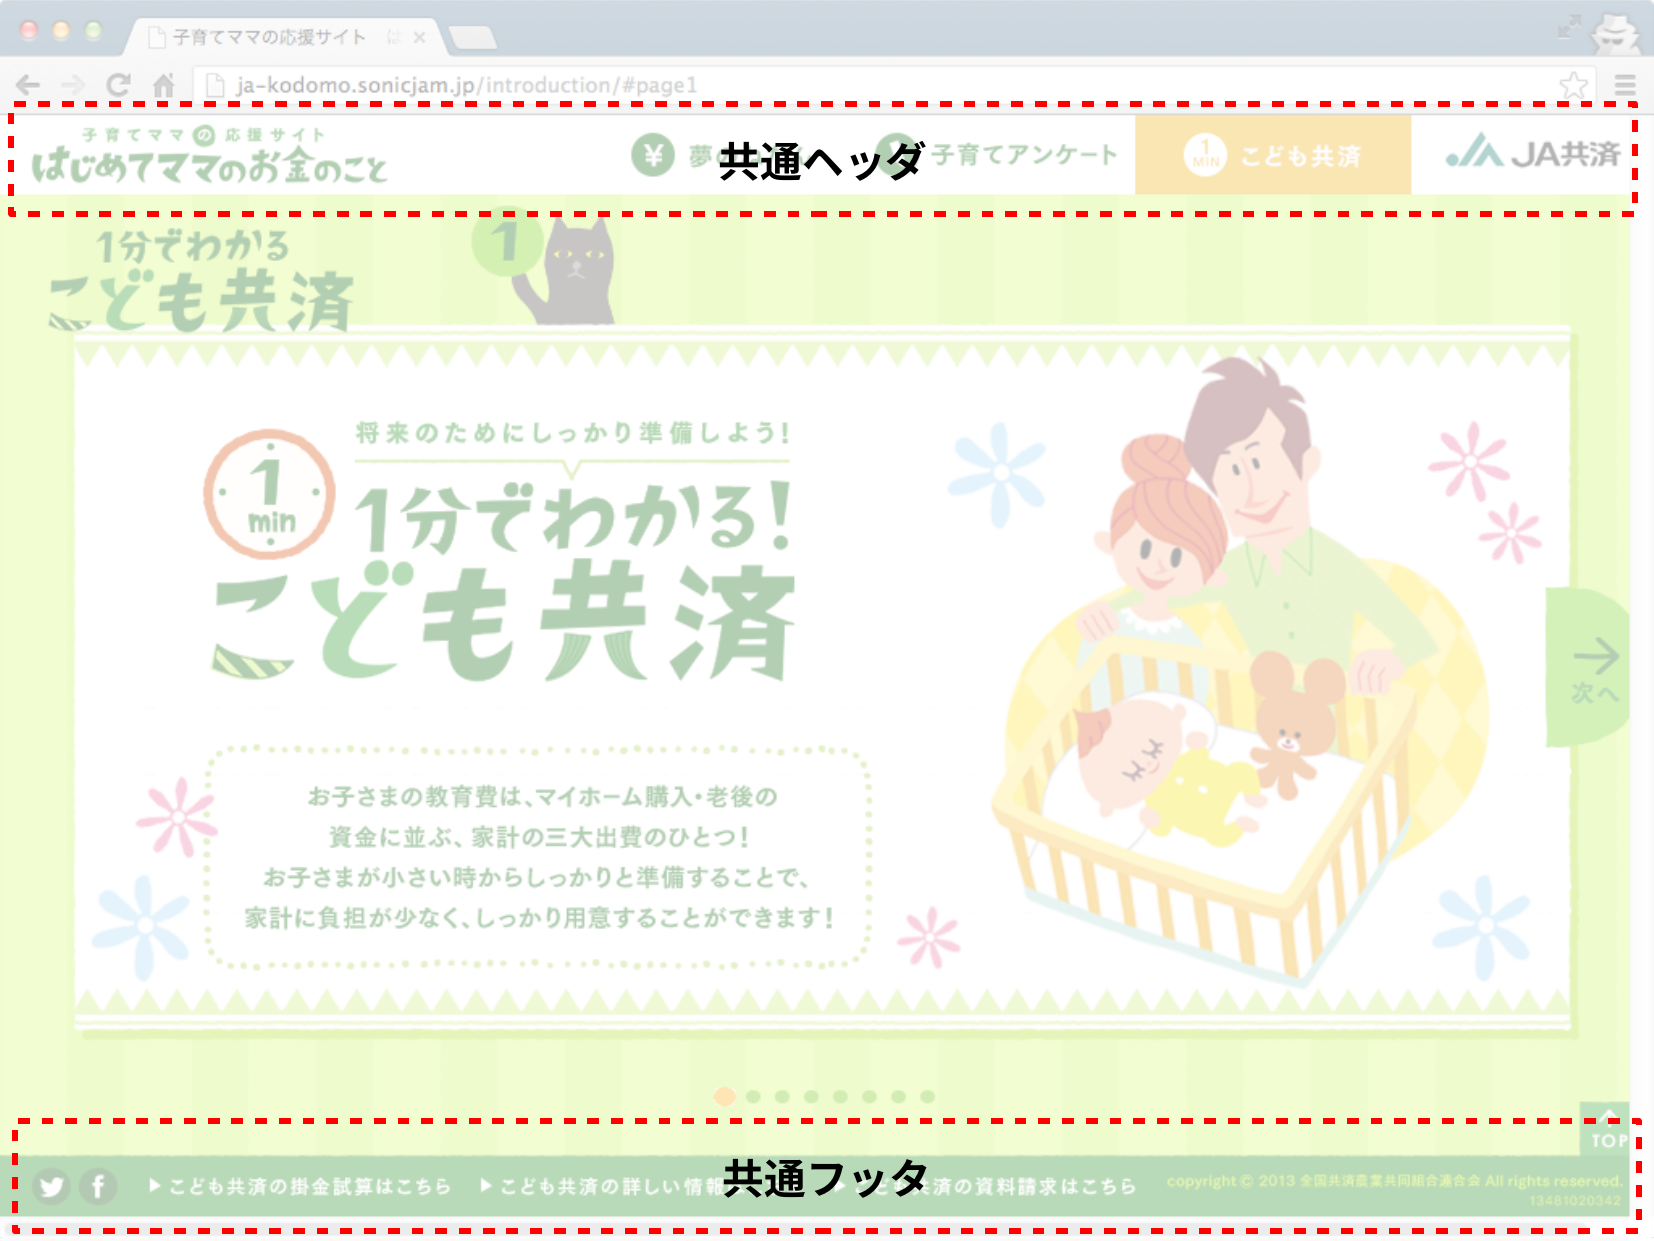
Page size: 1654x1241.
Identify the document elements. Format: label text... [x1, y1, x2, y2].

text_box 共通フッタ [15, 1120, 1639, 1232]
text_box [0, 0, 1654, 1241]
text_box 共通ヘッダ [11, 103, 1636, 215]
